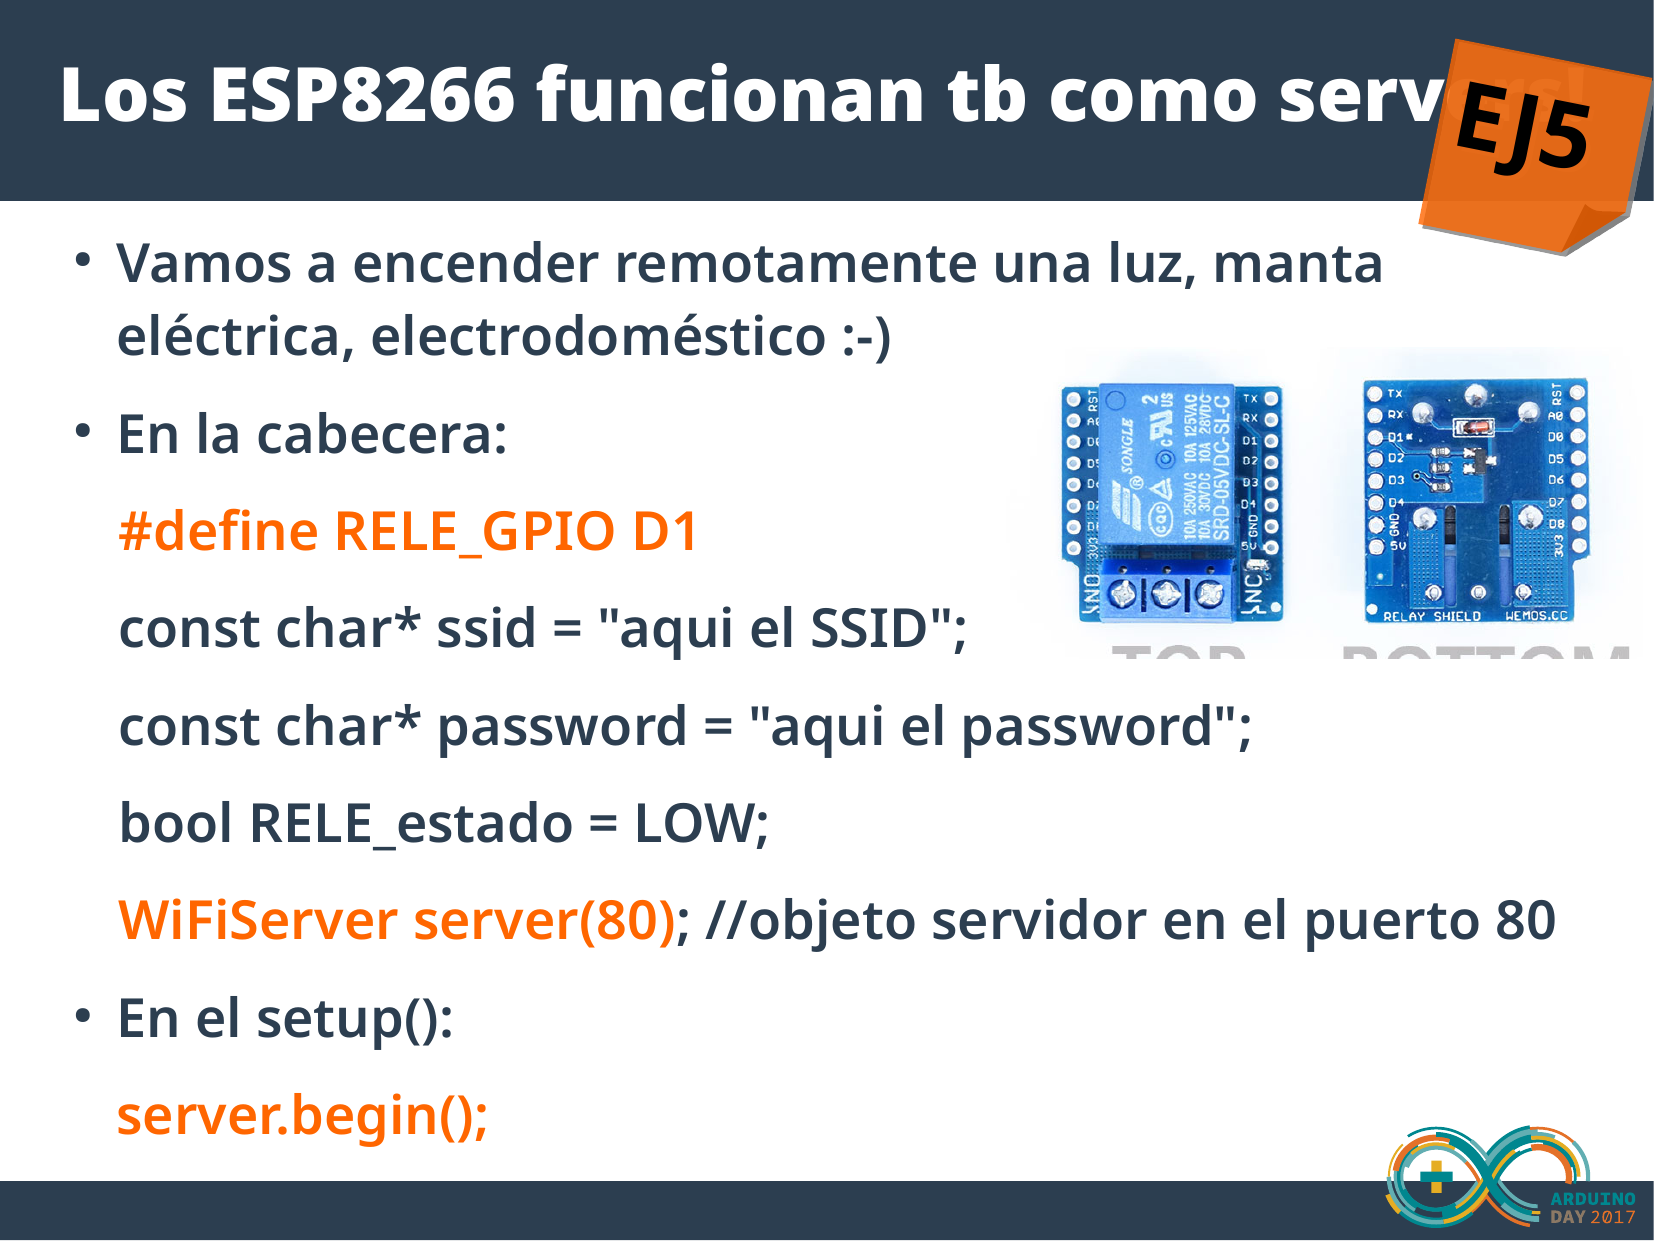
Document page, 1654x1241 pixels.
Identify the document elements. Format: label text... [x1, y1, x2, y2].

text_box EJ5 [1418, 38, 1653, 253]
picture [1006, 347, 1643, 659]
list Vamos a encender remotamente una luz, manta eléctrica, electrodoméstico :-) En la cabecera: #define RELE_GPIO D1 const char* ssid = "aqui el SSID"; const char* password = "aqui el password"; bool RELE_estado = LOW; WiFiServer server(80); //objeto servidor en el puerto 80 En el setup(): server.begin(); [59, 224, 1595, 1170]
title Los ESP8266 funcionan tb como servers! [59, 13, 1595, 172]
